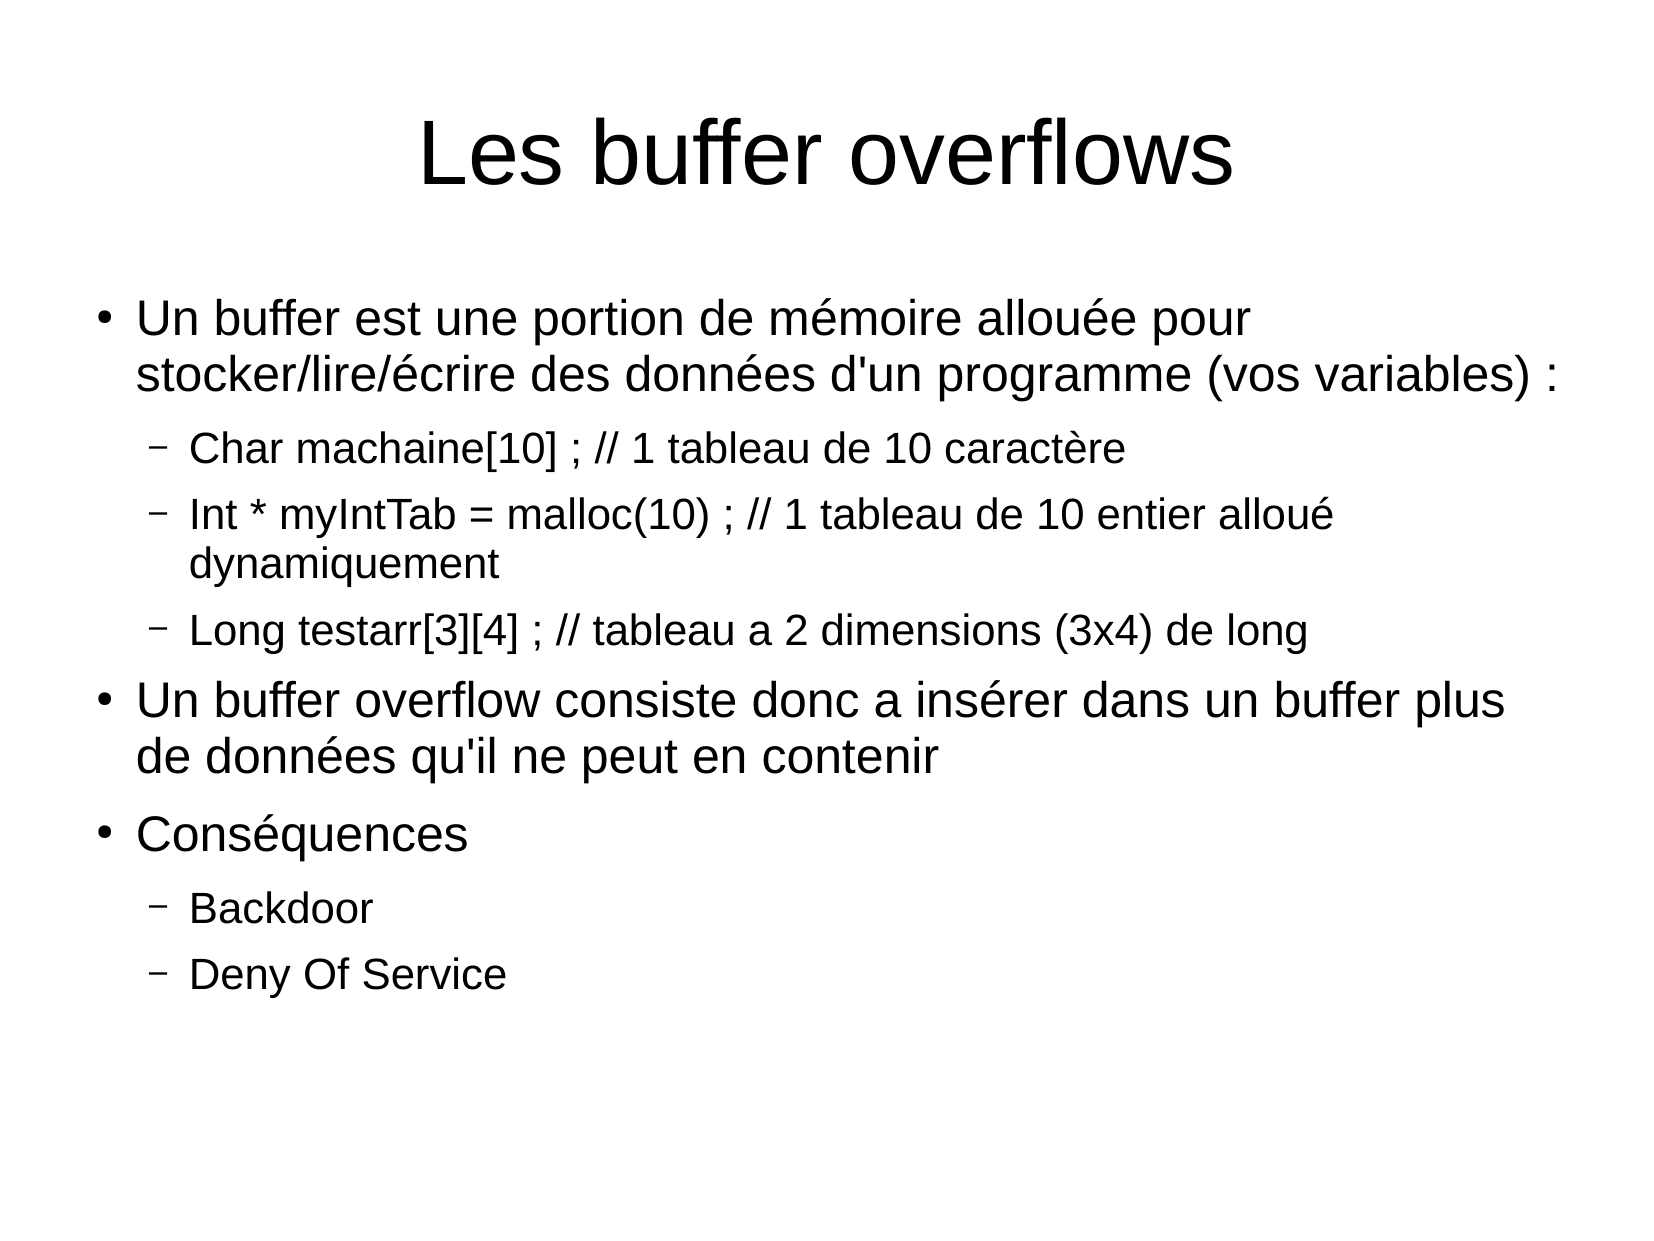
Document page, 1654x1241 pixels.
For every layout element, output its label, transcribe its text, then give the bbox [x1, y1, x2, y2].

title Les buffer overflows [82, 49, 1571, 257]
list Un buffer est une portion de mémoire allouée pour stocker/lire/écrire des données d'un programme (vos variables) : Char machaine[10] ; // 1 tableau de 10 caractère Int * myIntTab = malloc(10) ; // 1 tableau de 10 entier alloué dynamiquement Long testarr[3][4] ; // tableau a 2 dimensions (3x4) de long Un buffer overflow consiste donc a insérer dans un buffer plus de données qu'il ne peut en contenir Conséquences Backdoor Deny Of Service [82, 290, 1571, 1010]
